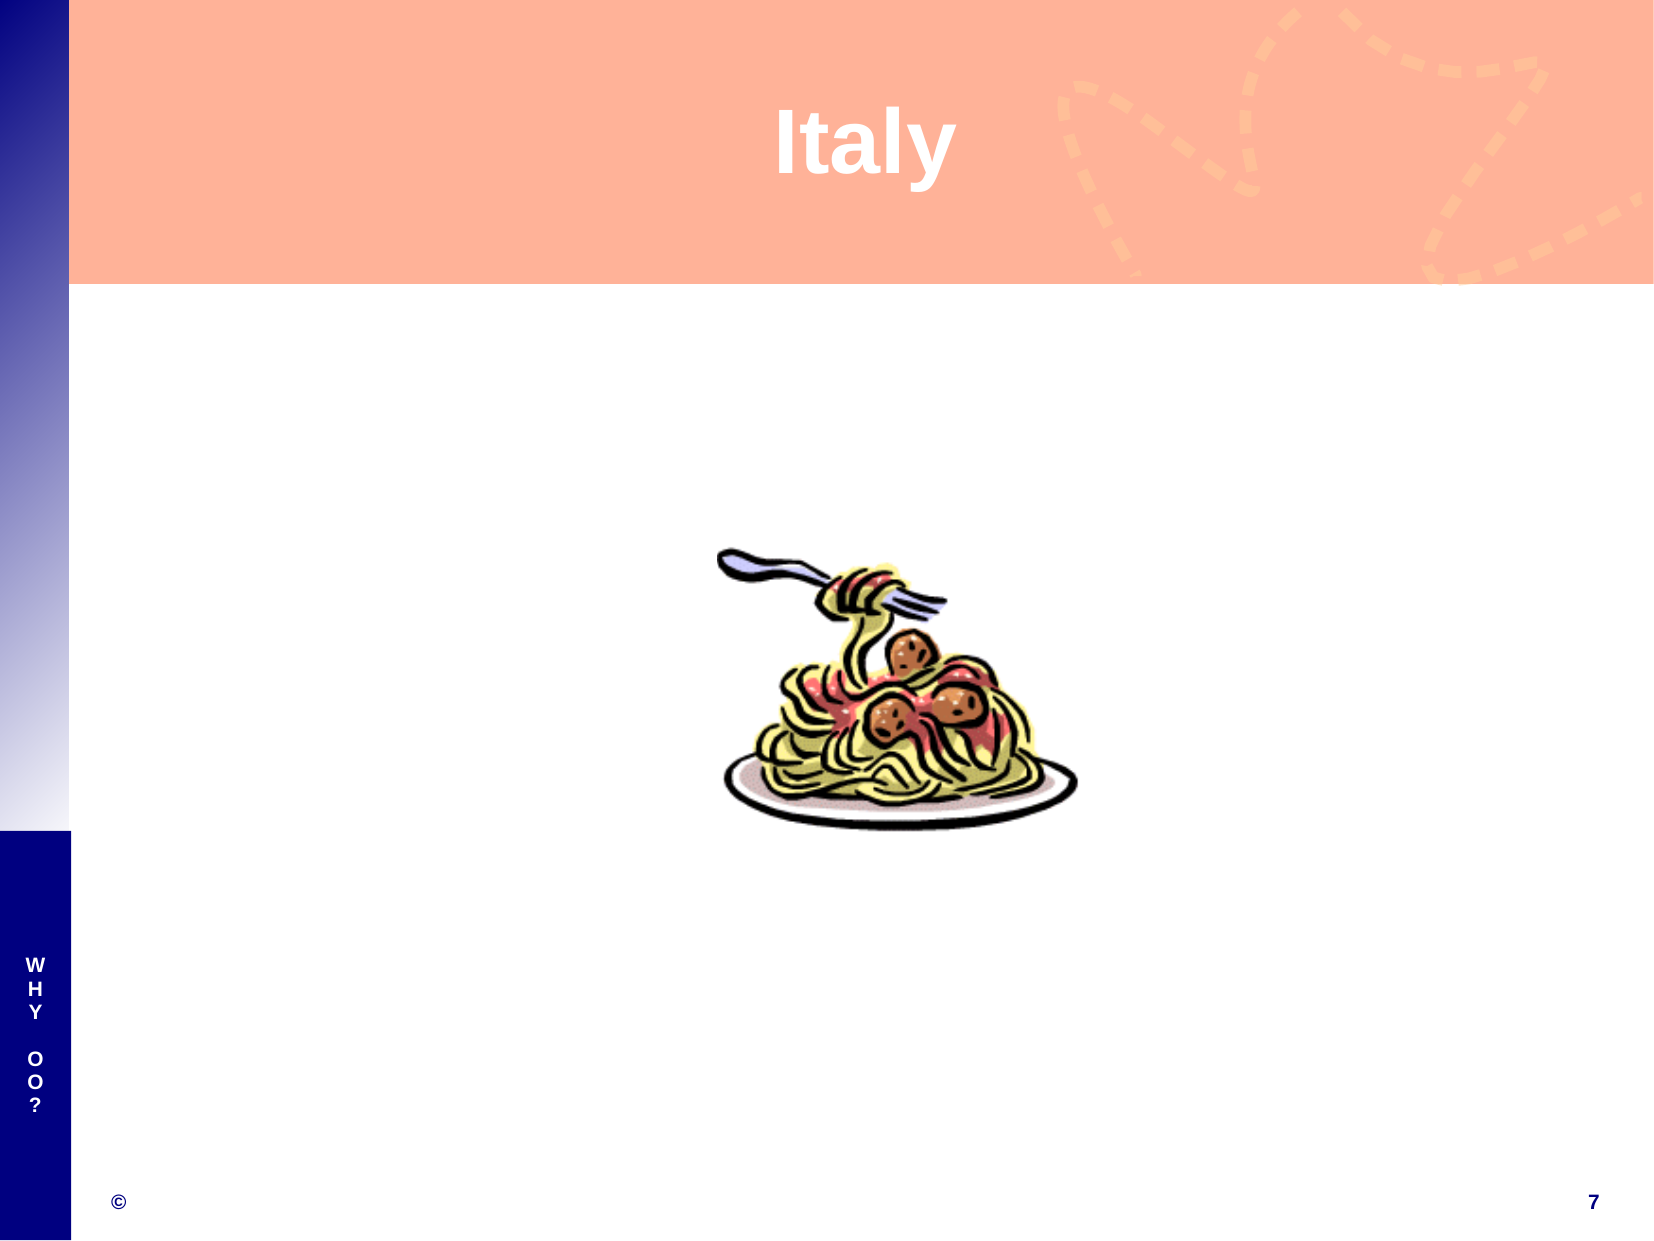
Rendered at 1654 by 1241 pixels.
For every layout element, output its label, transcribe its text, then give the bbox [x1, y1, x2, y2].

title Italy [115, 37, 1617, 246]
text_box W H Y O O ? [0, 830, 71, 1241]
picture [717, 510, 1080, 873]
